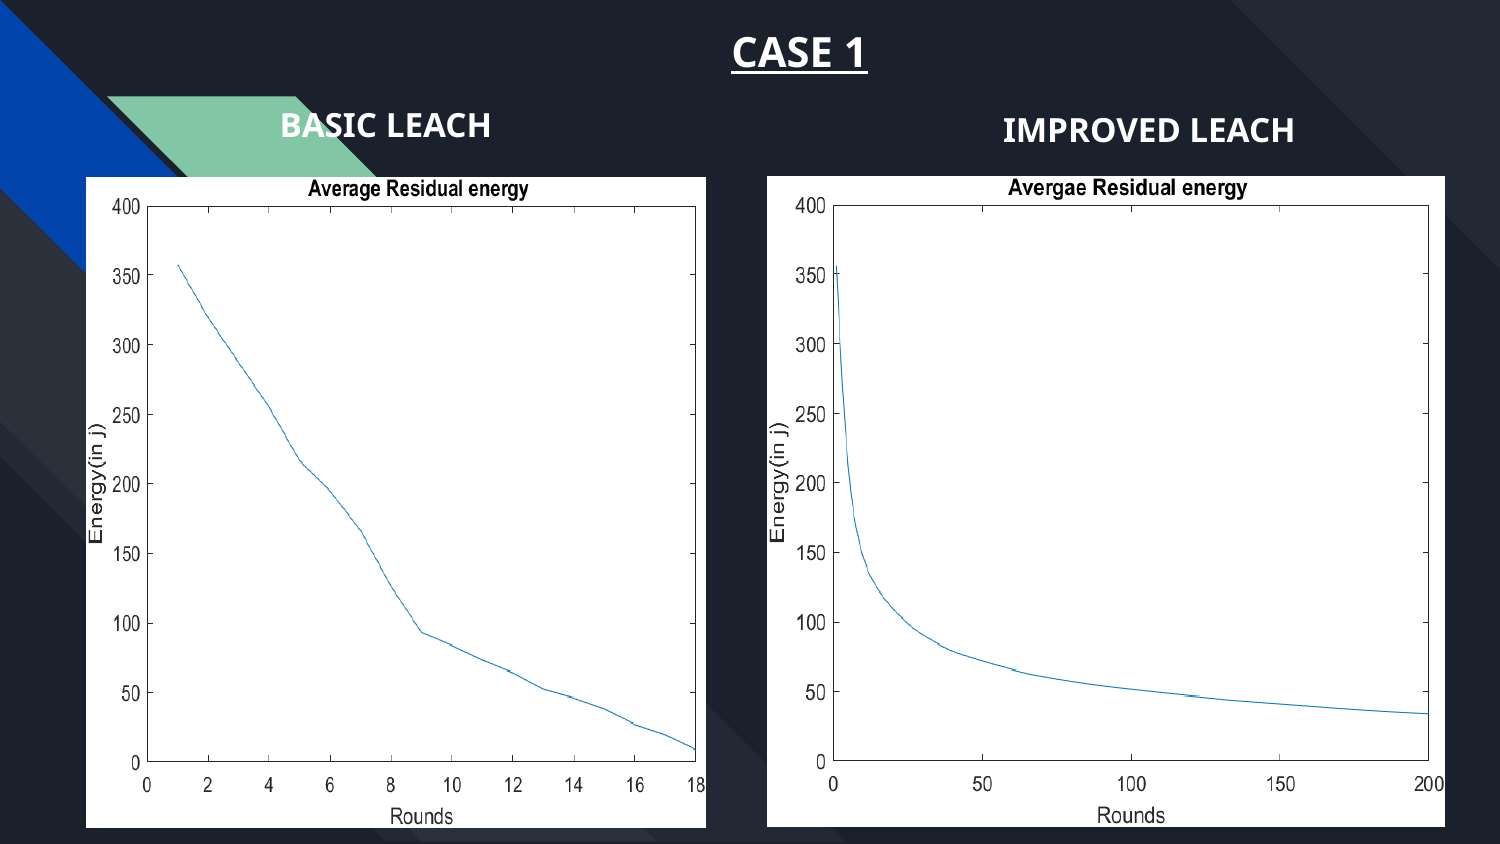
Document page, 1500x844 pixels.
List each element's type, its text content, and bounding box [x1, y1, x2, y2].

text_box IMPROVED LEACH [910, 93, 1388, 150]
picture [767, 176, 1445, 827]
text_box BASIC LEACH [152, 89, 621, 156]
picture [86, 177, 706, 828]
text_box CASE 1 [372, 10, 1228, 85]
